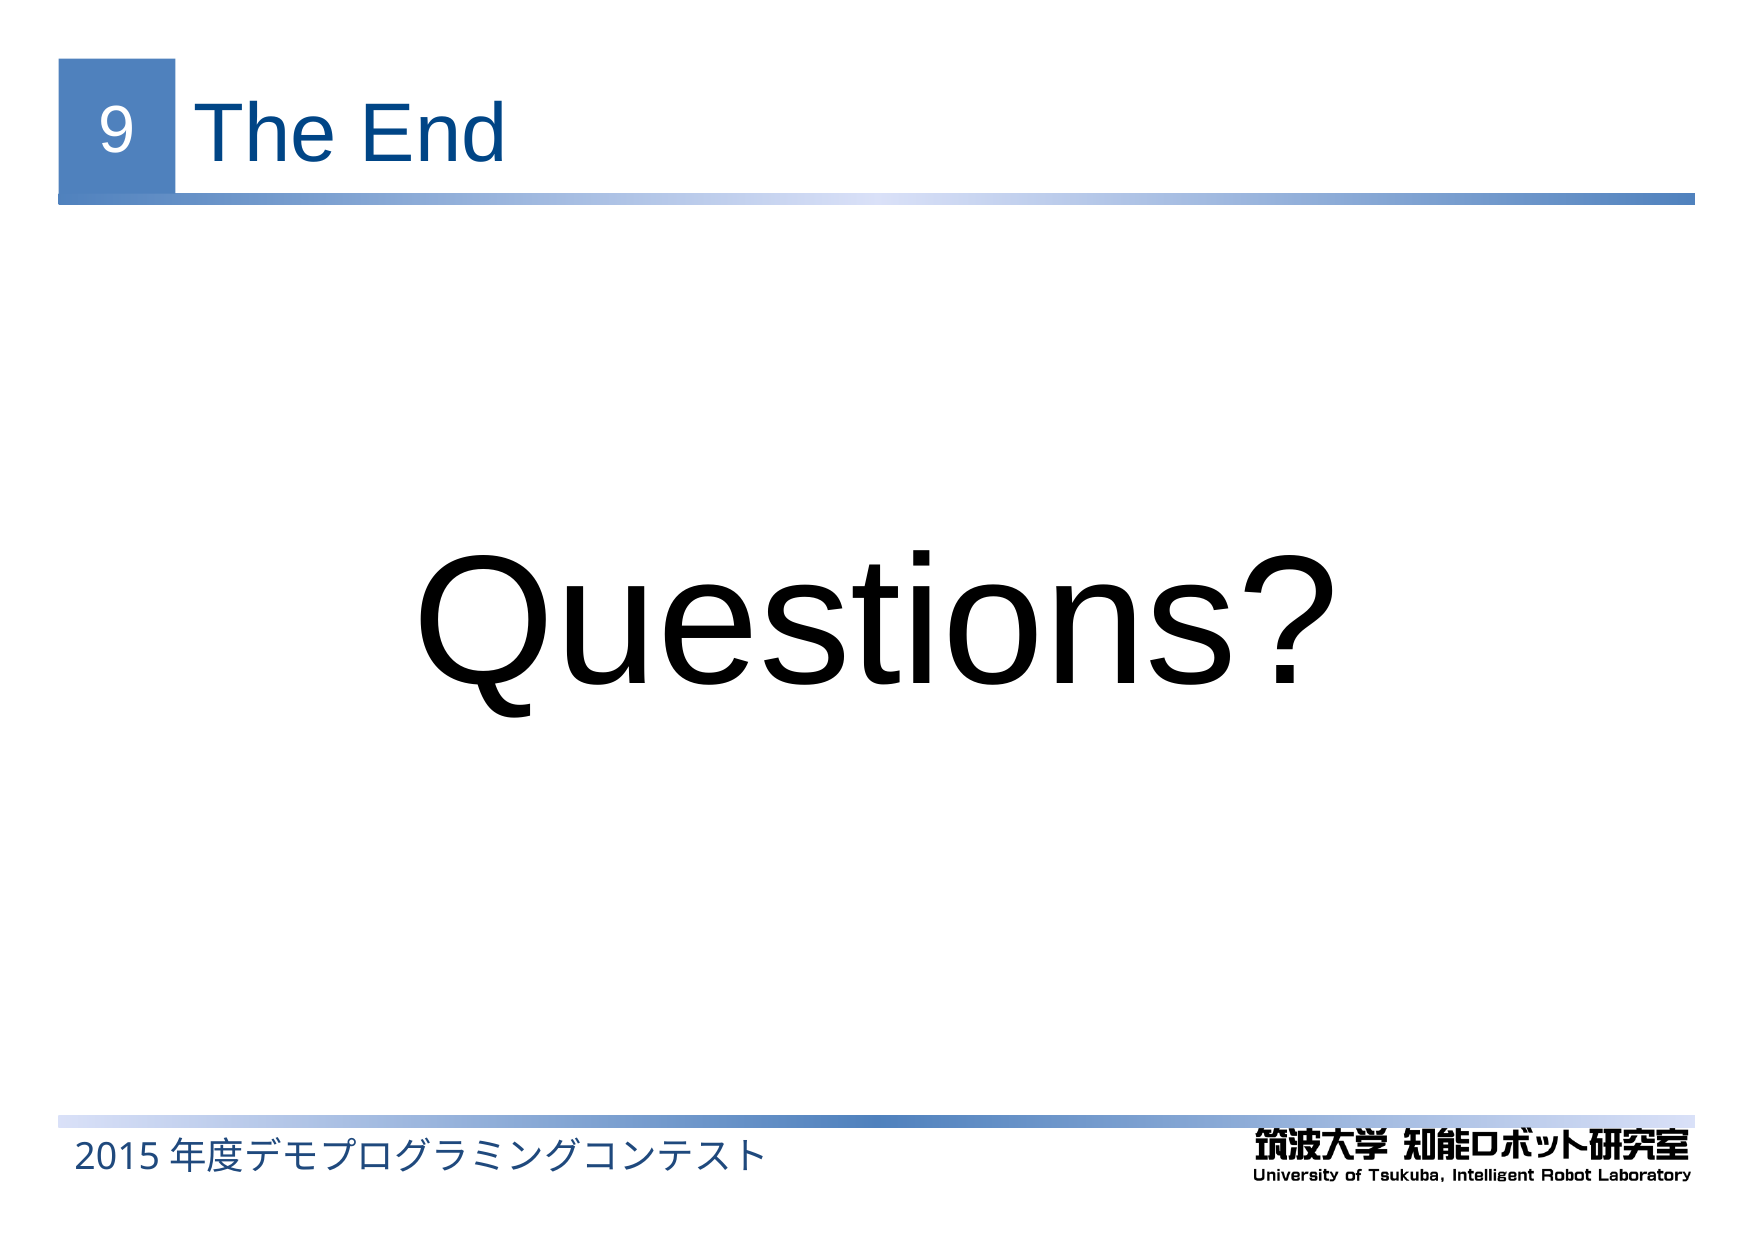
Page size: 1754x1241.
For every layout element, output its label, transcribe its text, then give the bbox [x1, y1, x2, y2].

picture [1252, 1127, 1691, 1182]
title The End [193, 61, 1651, 205]
text_box Questions? [398, 510, 1356, 731]
